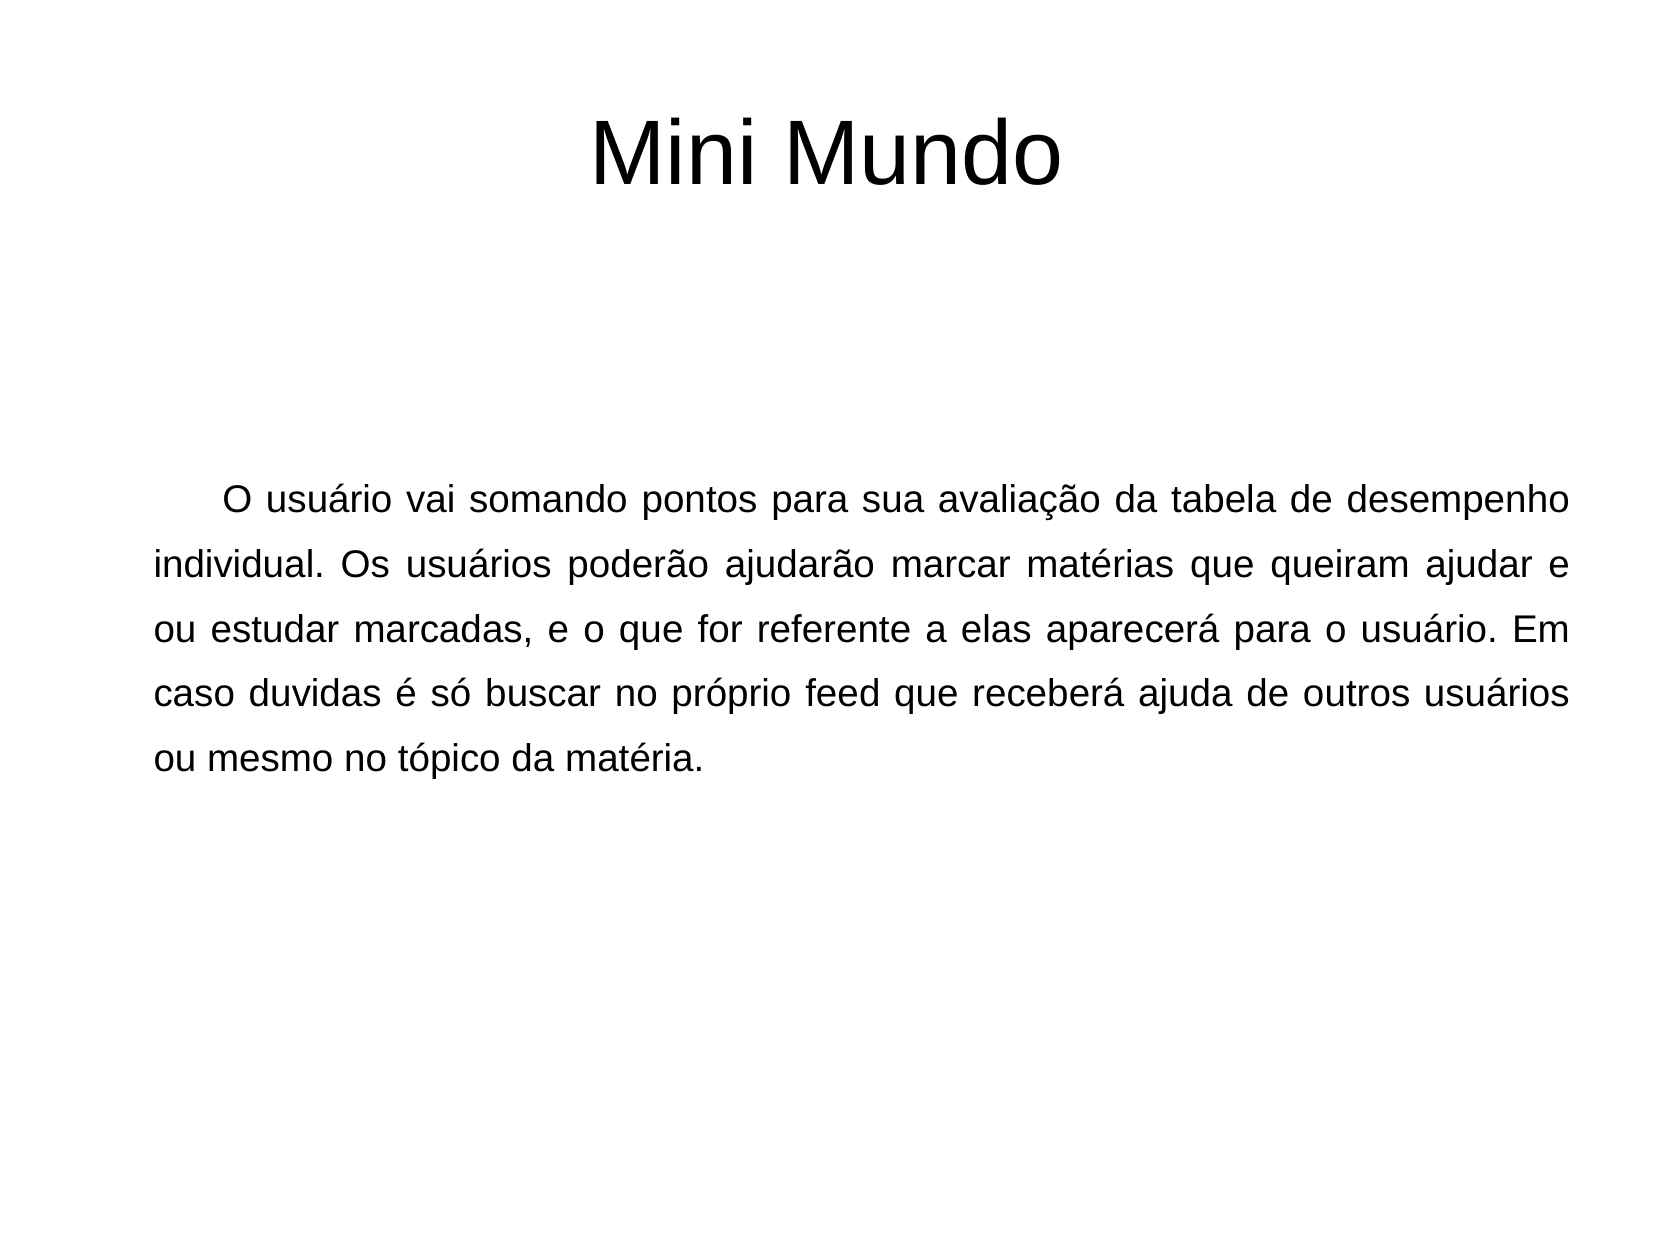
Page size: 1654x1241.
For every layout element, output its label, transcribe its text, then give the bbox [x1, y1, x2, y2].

title Mini Mundo [82, 49, 1571, 257]
list O usuário vai somando pontos para sua avaliação da tabela de desempenho individual. Os usuários poderão ajudarão marcar matérias que queiram ajudar e ou estudar marcadas, e o que for referente a elas aparecerá para o usuário. Em caso duvidas é só buscar no próprio feed que receberá ajuda de outros usuários ou mesmo no tópico da matéria. [82, 290, 1571, 1010]
